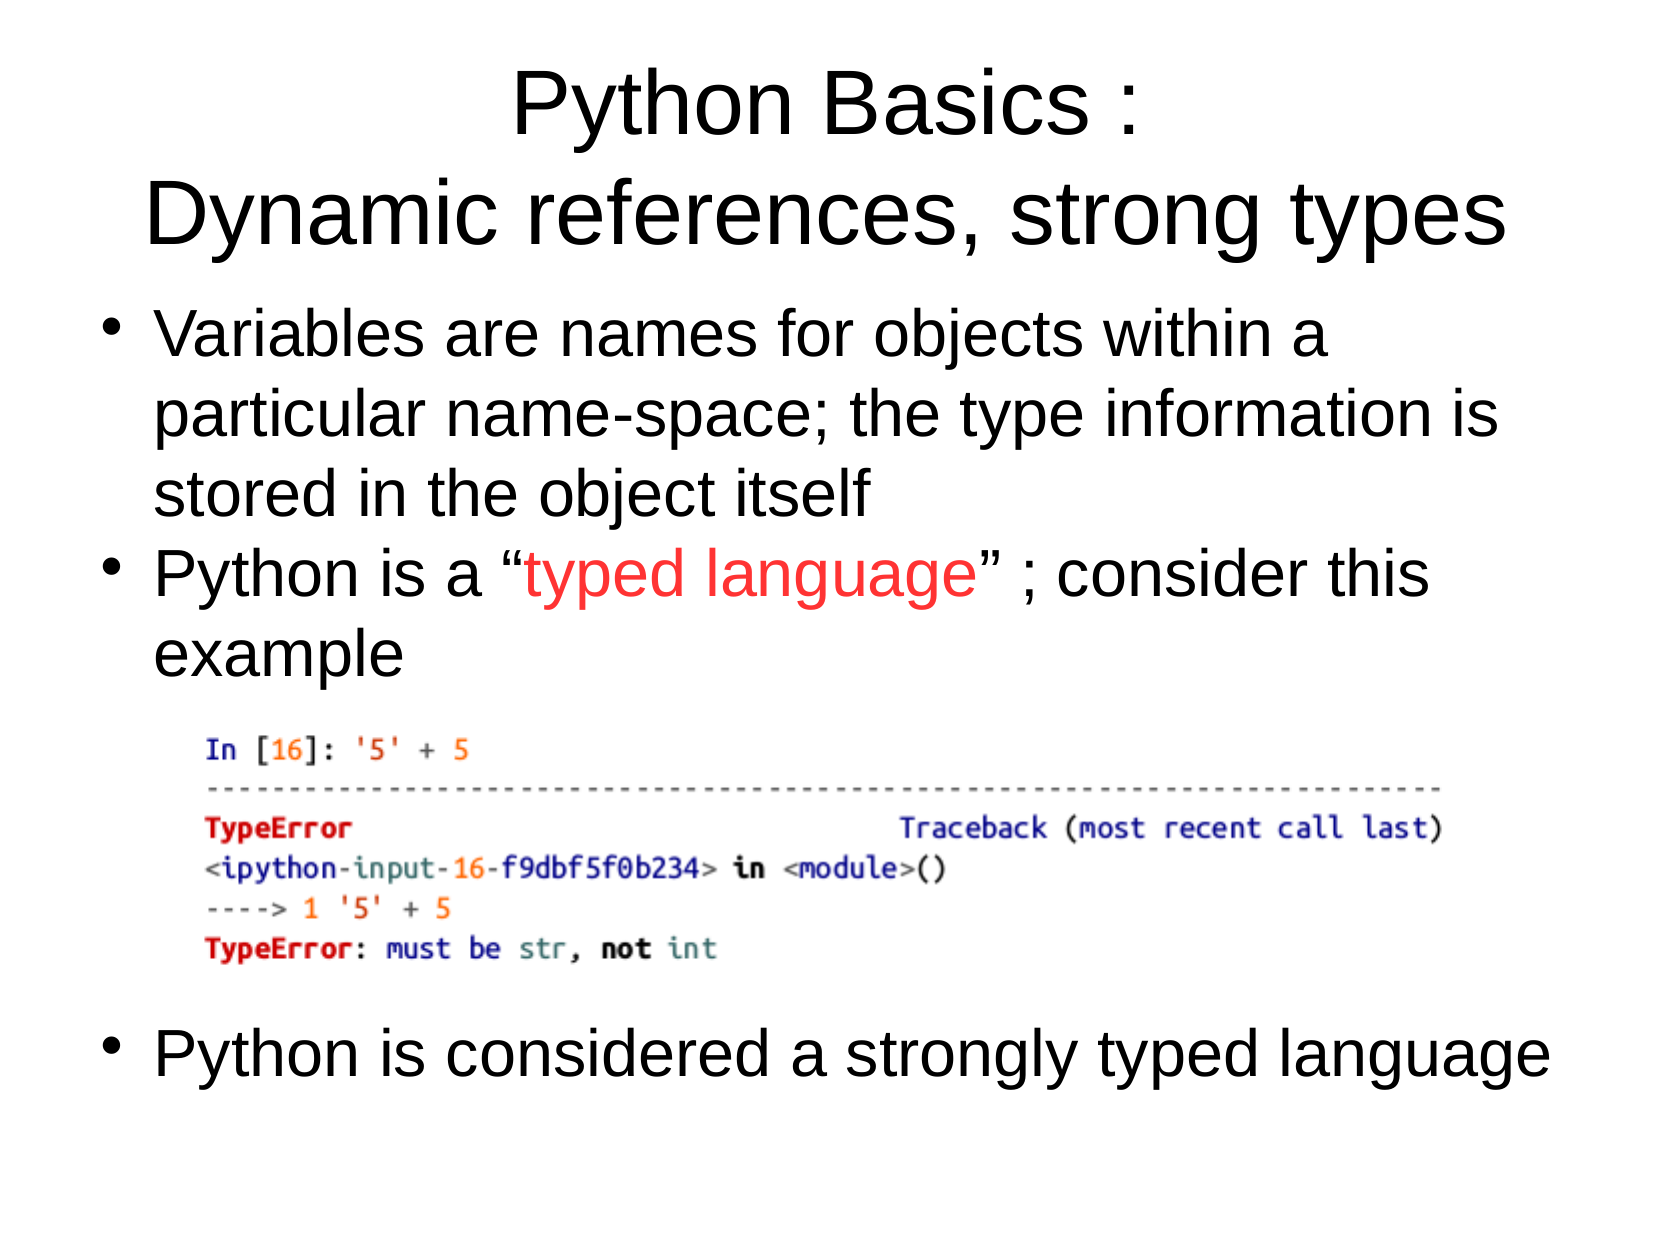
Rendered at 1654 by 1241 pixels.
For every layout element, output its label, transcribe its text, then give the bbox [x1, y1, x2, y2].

text_box Python Basics : Dynamic references, strong types [82, 49, 1571, 257]
picture [165, 734, 1454, 975]
text_box Variables are names for objects within a particular name-space; the type information is stored in the object itself Python is a “typed language” ; consider this example Python is considered a strongly typed language [82, 290, 1571, 1010]
